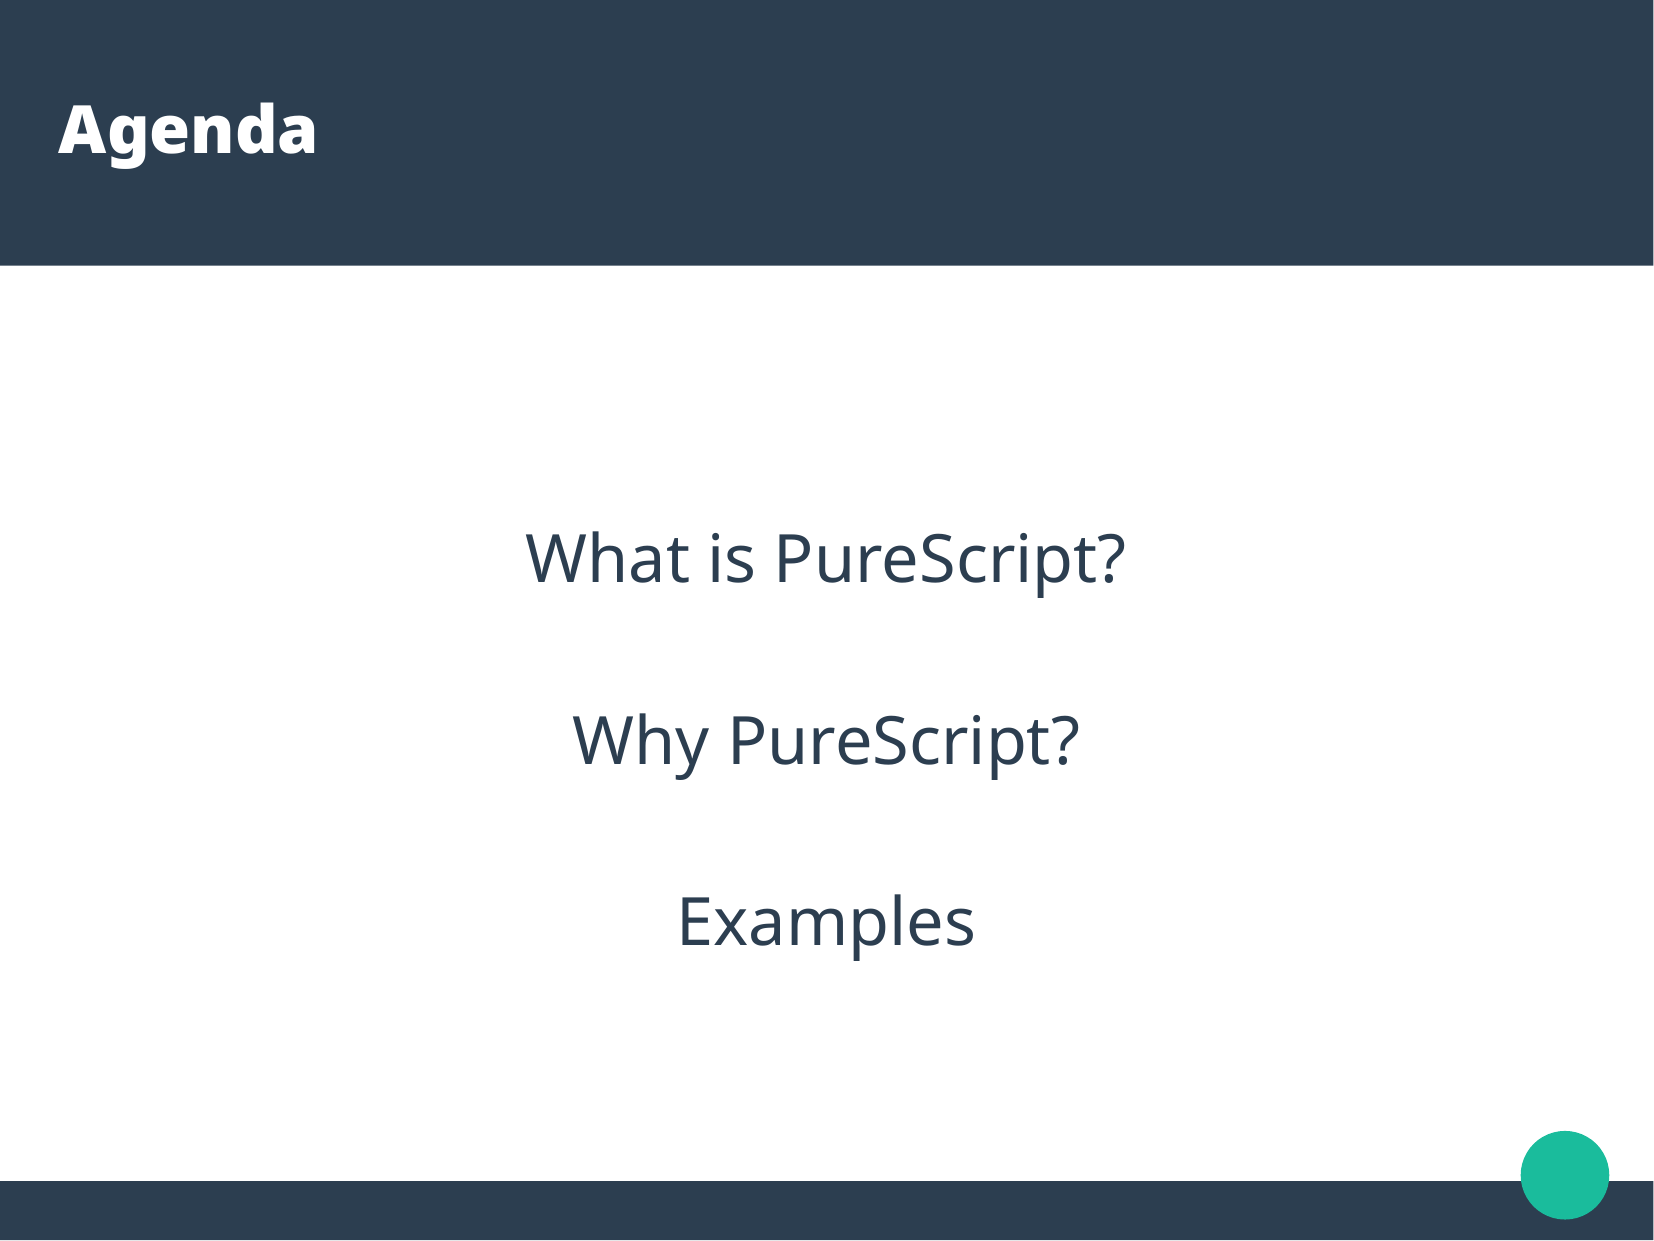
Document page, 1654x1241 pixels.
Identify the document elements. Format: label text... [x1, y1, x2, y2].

subtitle What is PureScript? Why PureScript? Examples [59, 324, 1595, 1152]
title Agenda [59, 49, 1595, 207]
